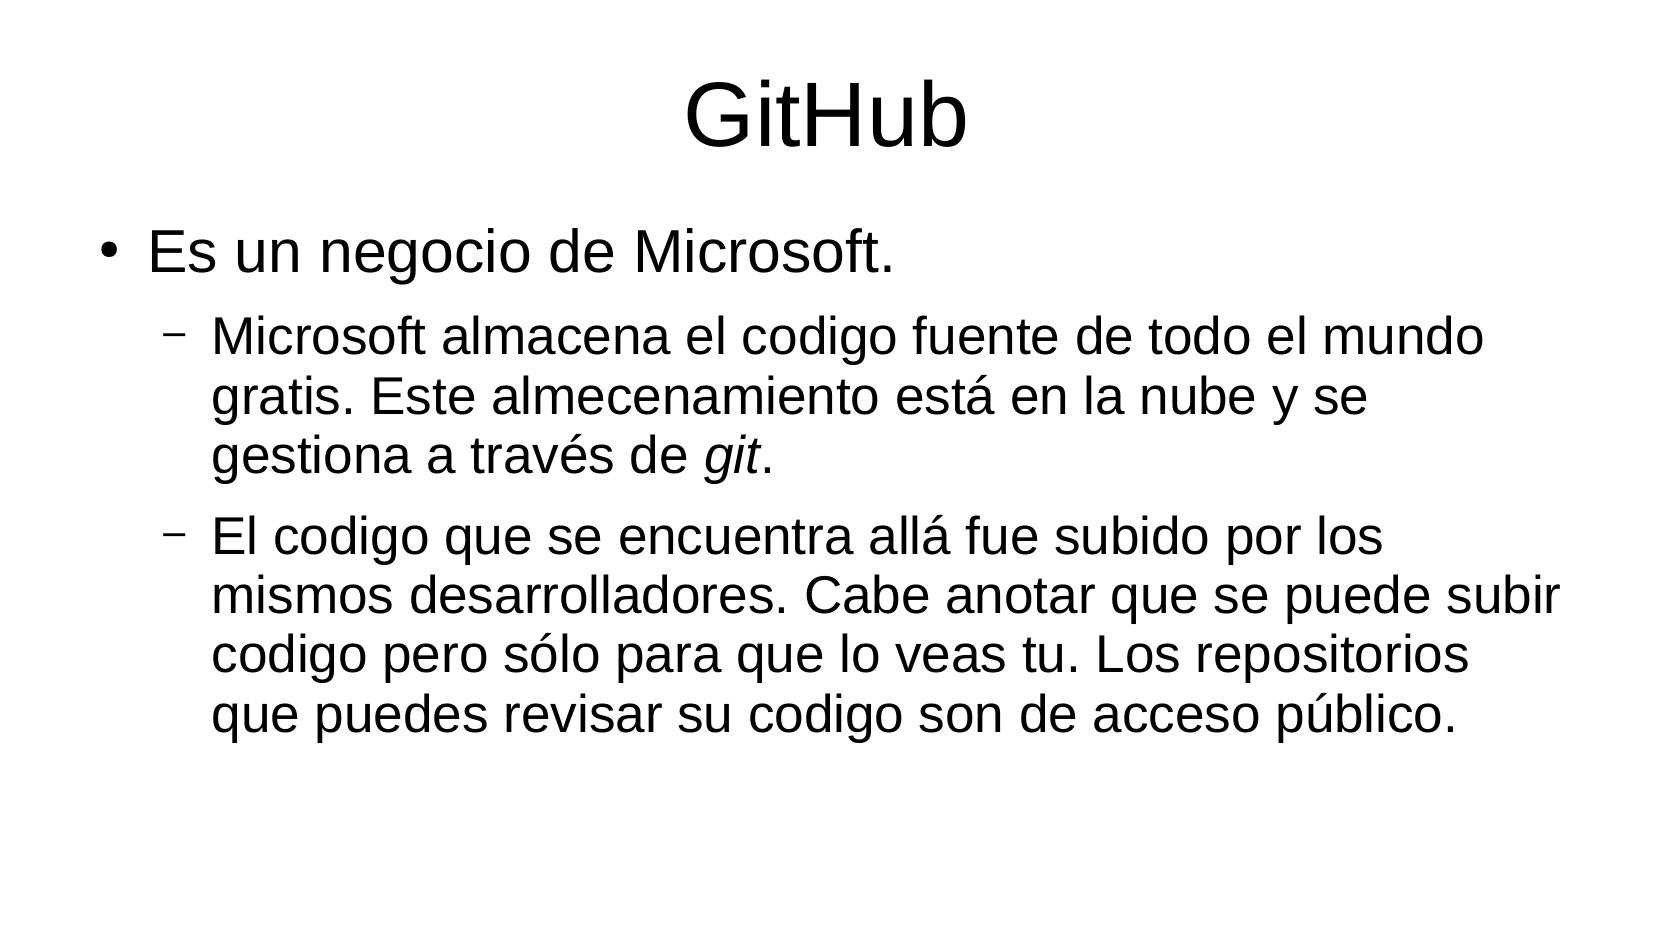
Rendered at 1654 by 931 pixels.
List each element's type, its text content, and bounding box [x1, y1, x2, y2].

title GitHub [82, 37, 1571, 193]
list Es un negocio de Microsoft. Microsoft almacena el codigo fuente de todo el mundo gratis. Este almecenamiento está en la nube y se gestiona a través de git. El codigo que se encuentra allá fue subido por los mismos desarrolladores. Cabe anotar que se puede subir codigo pero sólo para que lo veas tu. Los repositorios que puedes revisar su codigo son de acceso público. [82, 217, 1571, 758]
